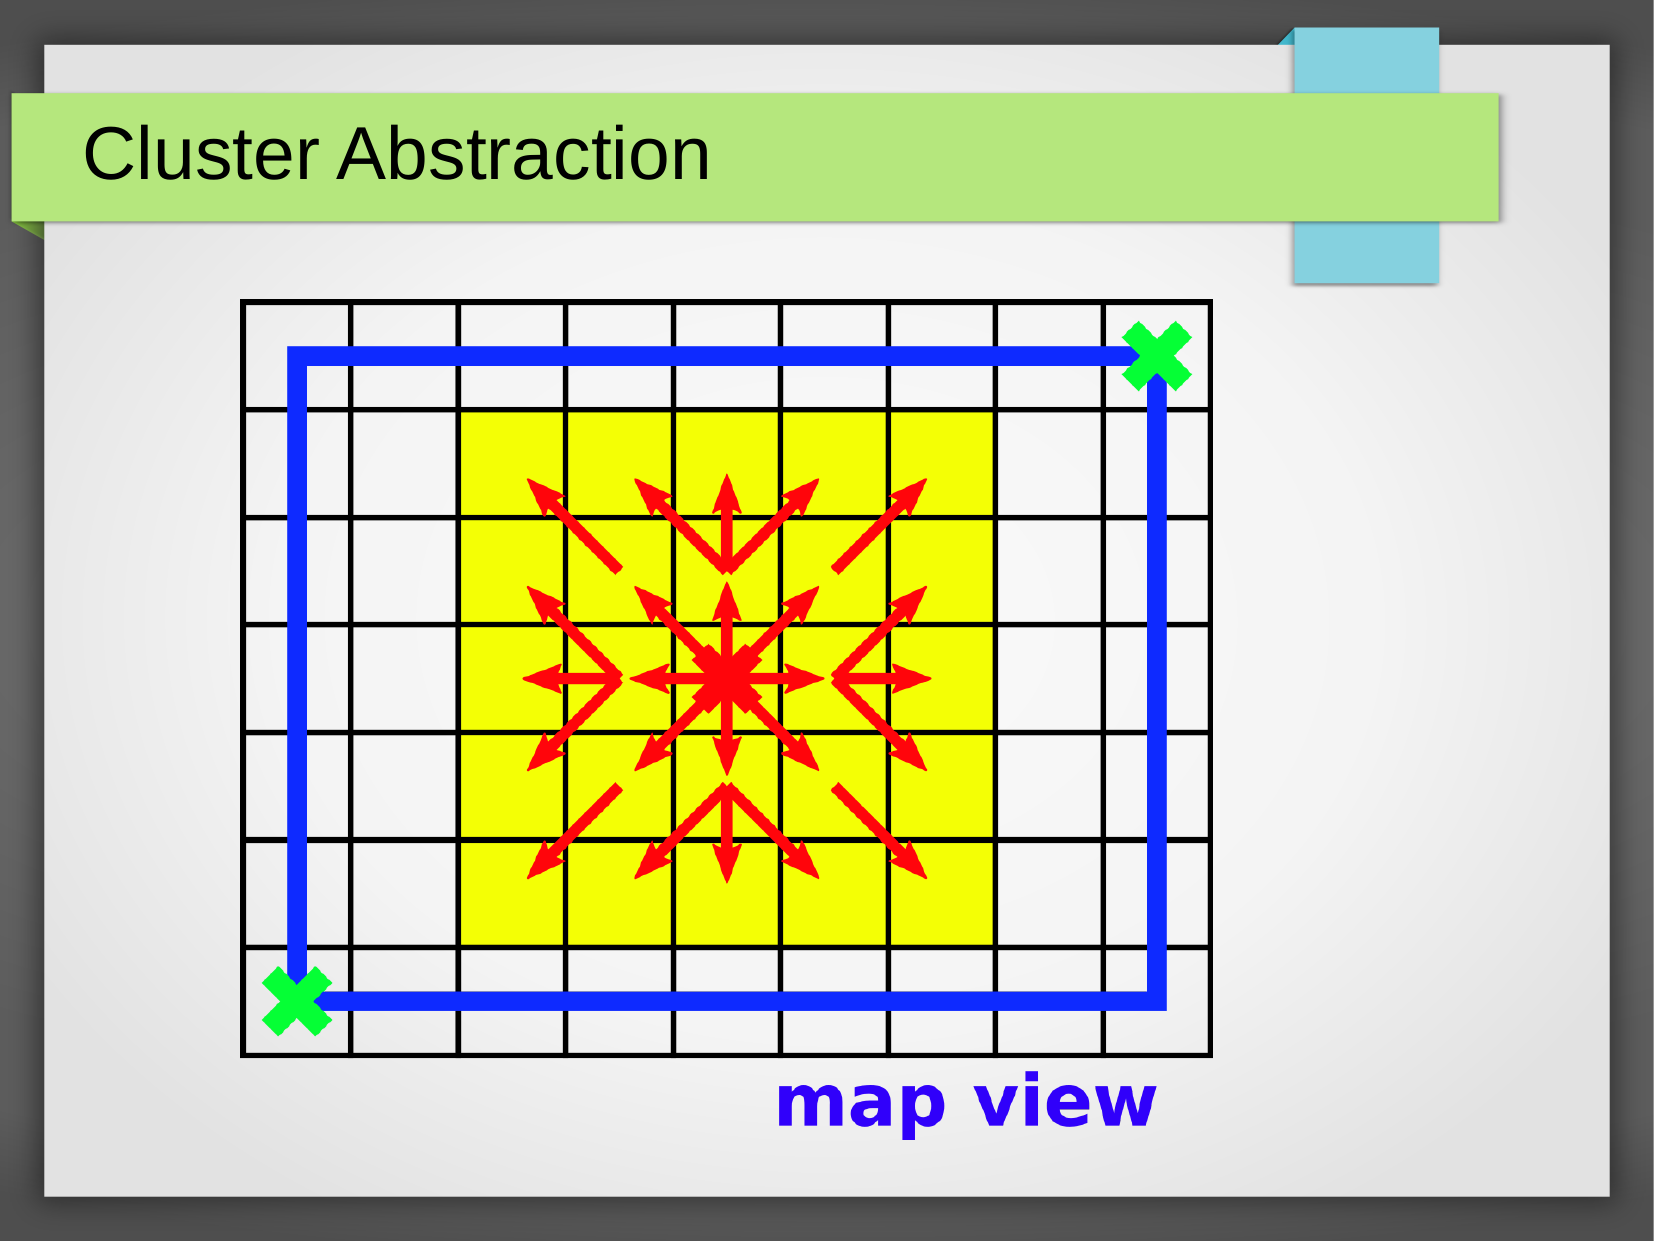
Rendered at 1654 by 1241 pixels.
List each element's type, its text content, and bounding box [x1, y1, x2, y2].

title Cluster Abstraction [82, 94, 1264, 213]
picture [0, 0, 1654, 1241]
